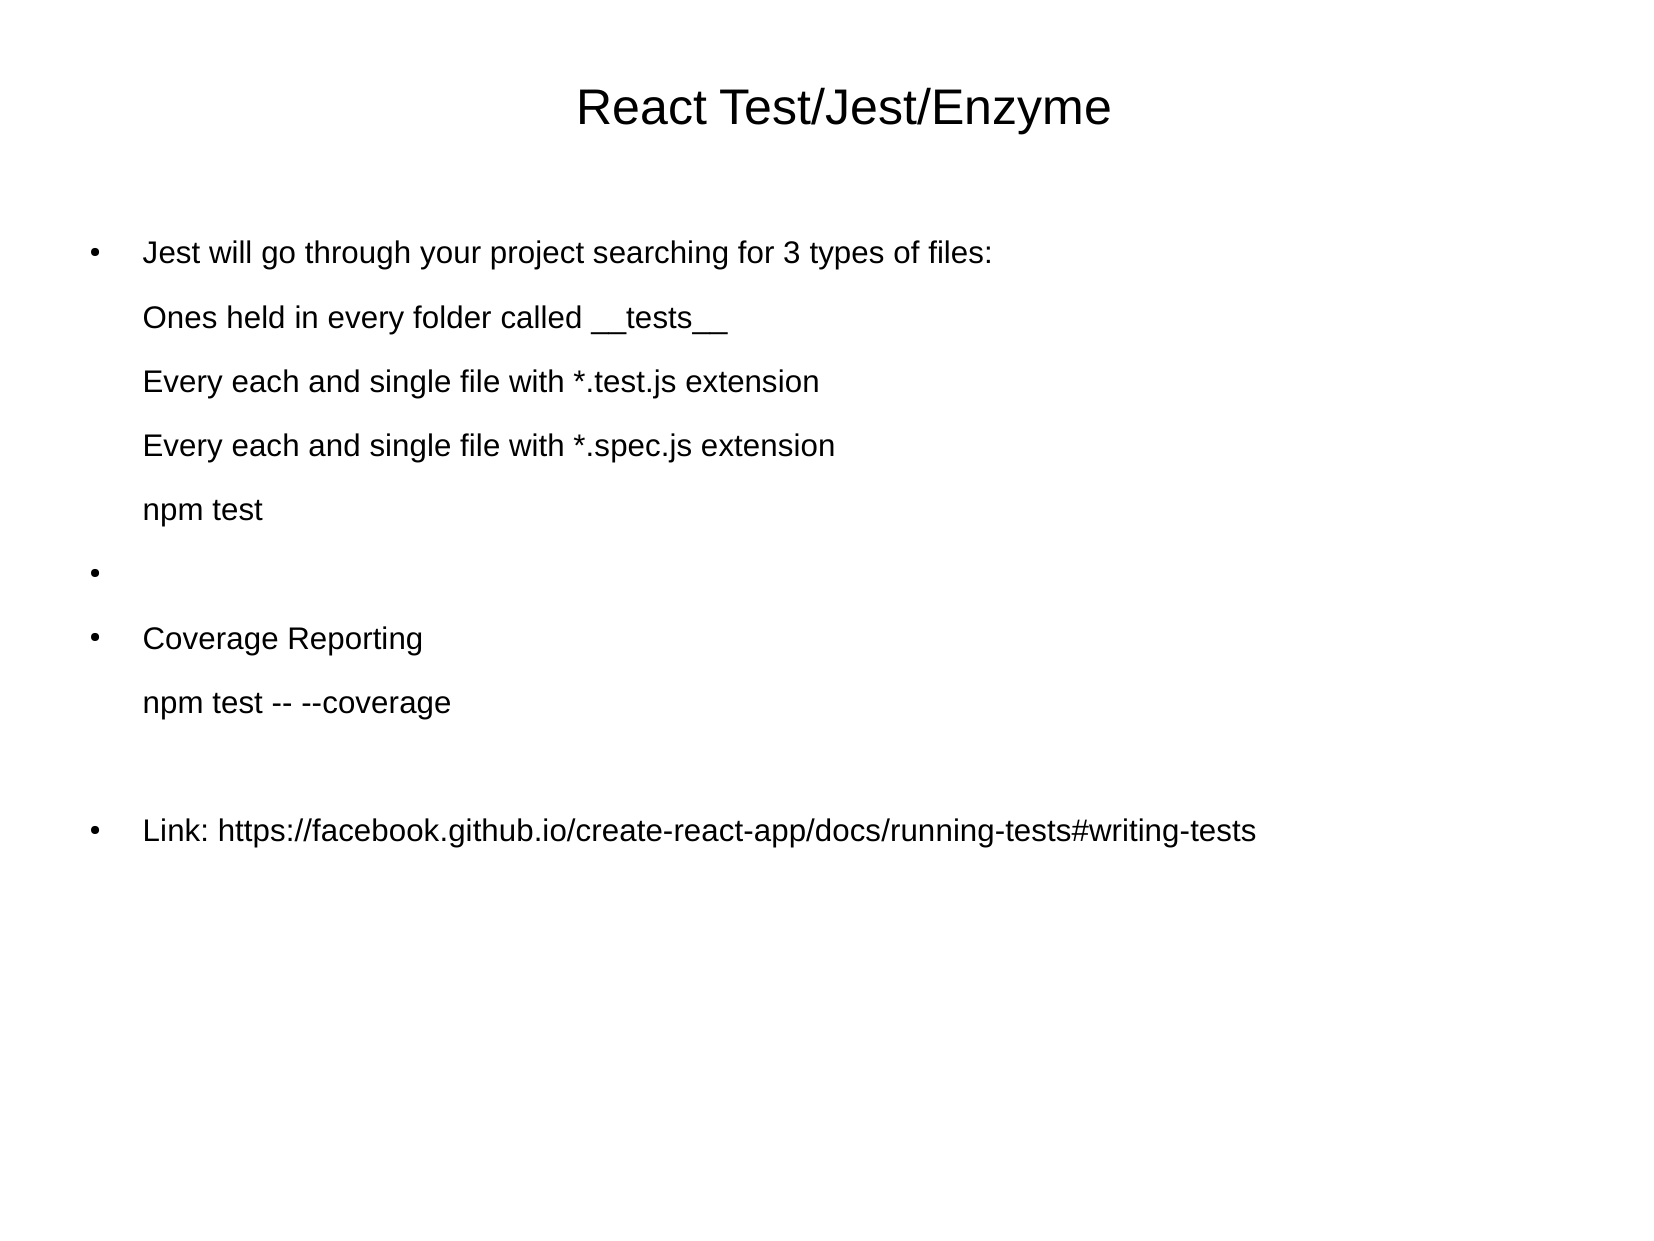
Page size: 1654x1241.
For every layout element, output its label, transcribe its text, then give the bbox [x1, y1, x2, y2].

list Jest will go through your project searching for 3 types of files: Ones held in every folder called __tests__ Every each and single file with *.test.js extension Every each and single file with *.spec.js extension npm test Coverage Reporting npm test -- --coverage Link: https://facebook.github.io/create-react-app/docs/running-tests#writing-tests [71, 171, 1561, 1239]
title React Test/Jest/Enzyme [82, 49, 1571, 166]
